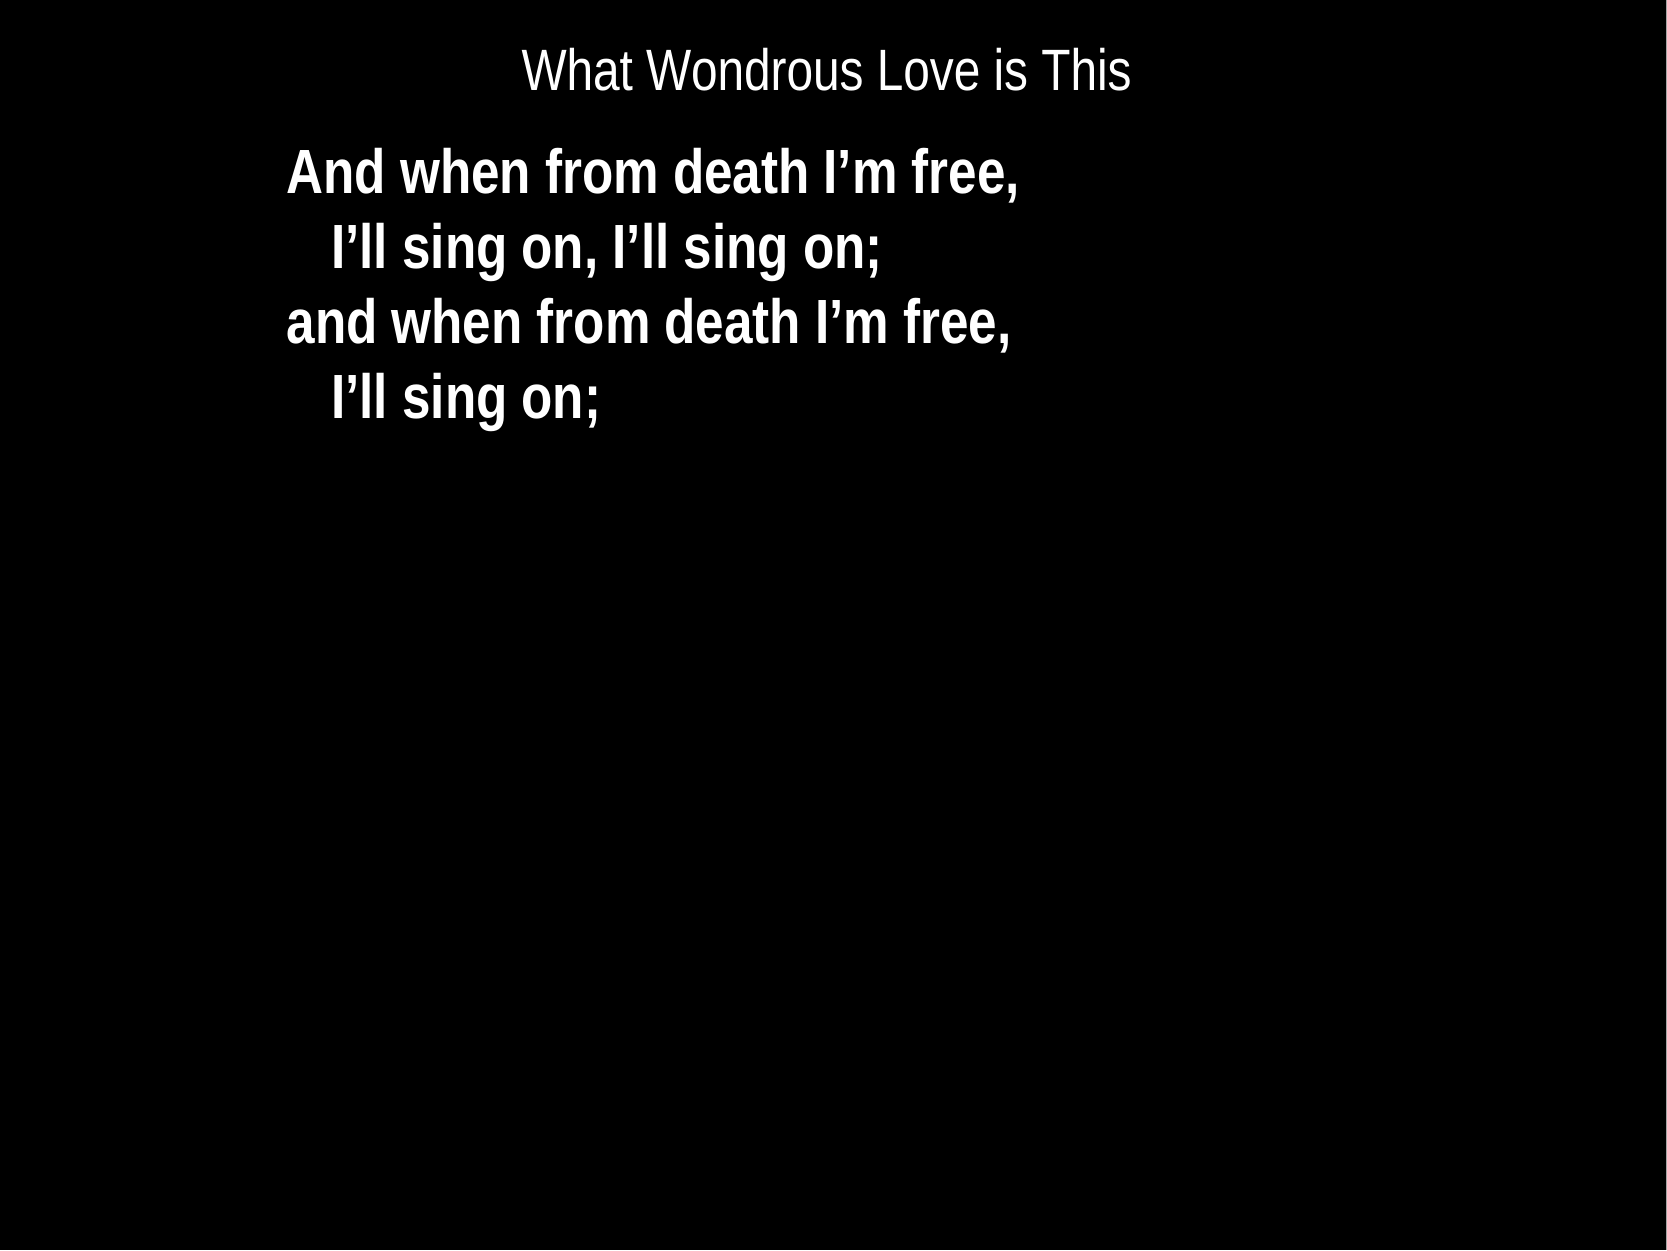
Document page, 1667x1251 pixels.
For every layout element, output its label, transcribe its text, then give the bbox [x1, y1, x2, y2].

text_box And when from death I’m free, I’ll sing on, I’ll sing on; and when from death I’m free, I’ll sing on; [286, 130, 1446, 640]
title What Wondrous Love is This [97, 0, 1569, 109]
